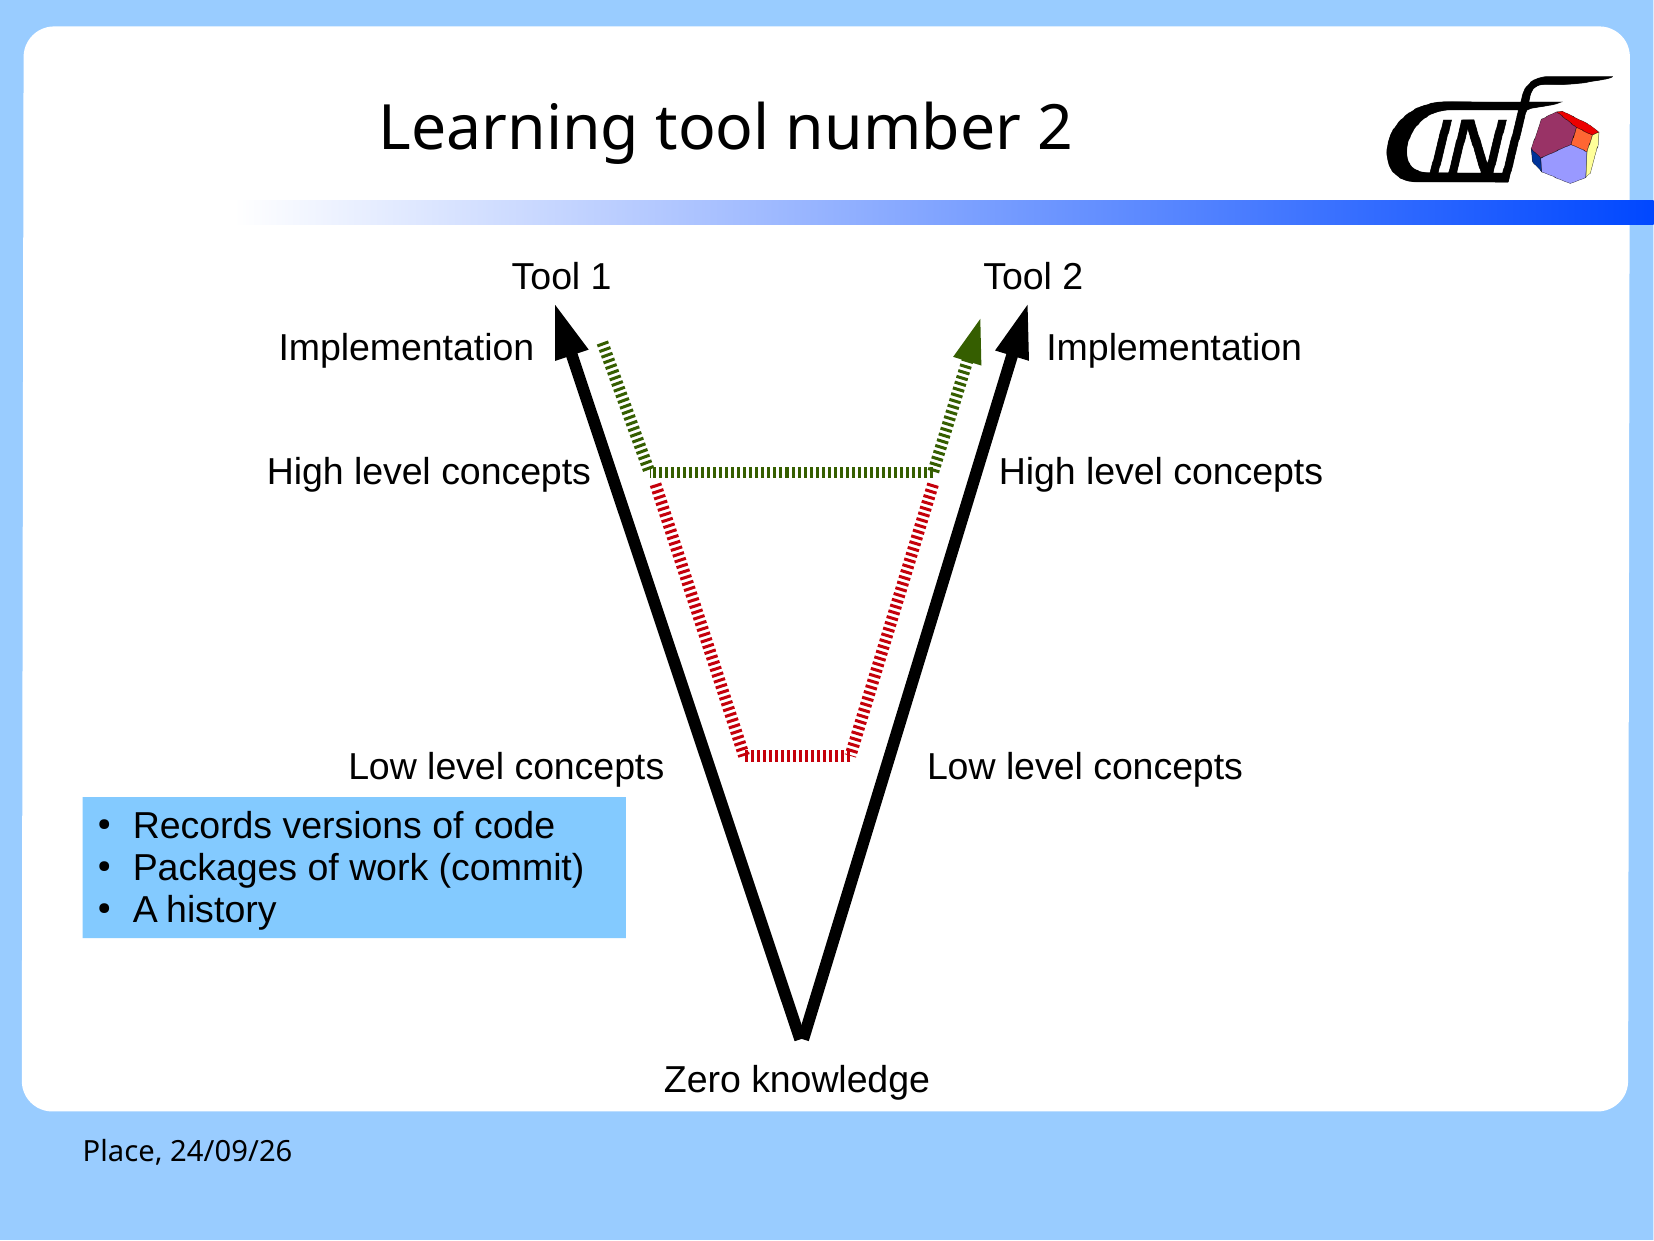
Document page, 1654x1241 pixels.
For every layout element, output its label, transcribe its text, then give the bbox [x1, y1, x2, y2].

text_box High level concepts [984, 442, 1339, 500]
text_box Zero knowledge [649, 1051, 945, 1108]
text_box Low level concepts [912, 738, 1258, 796]
text_box Tool 1 [496, 248, 627, 305]
text_box High level concepts [252, 442, 606, 500]
text_box Low level concepts [333, 738, 680, 796]
text_box Records versions of code Packages of work (commit) A history [82, 797, 626, 939]
text_box Implementation [263, 318, 550, 376]
text_box Tool 2 [968, 248, 1098, 305]
title Learning tool number 2 [82, 49, 1371, 201]
picture [1386, 76, 1613, 184]
text_box Implementation [1031, 318, 1317, 376]
